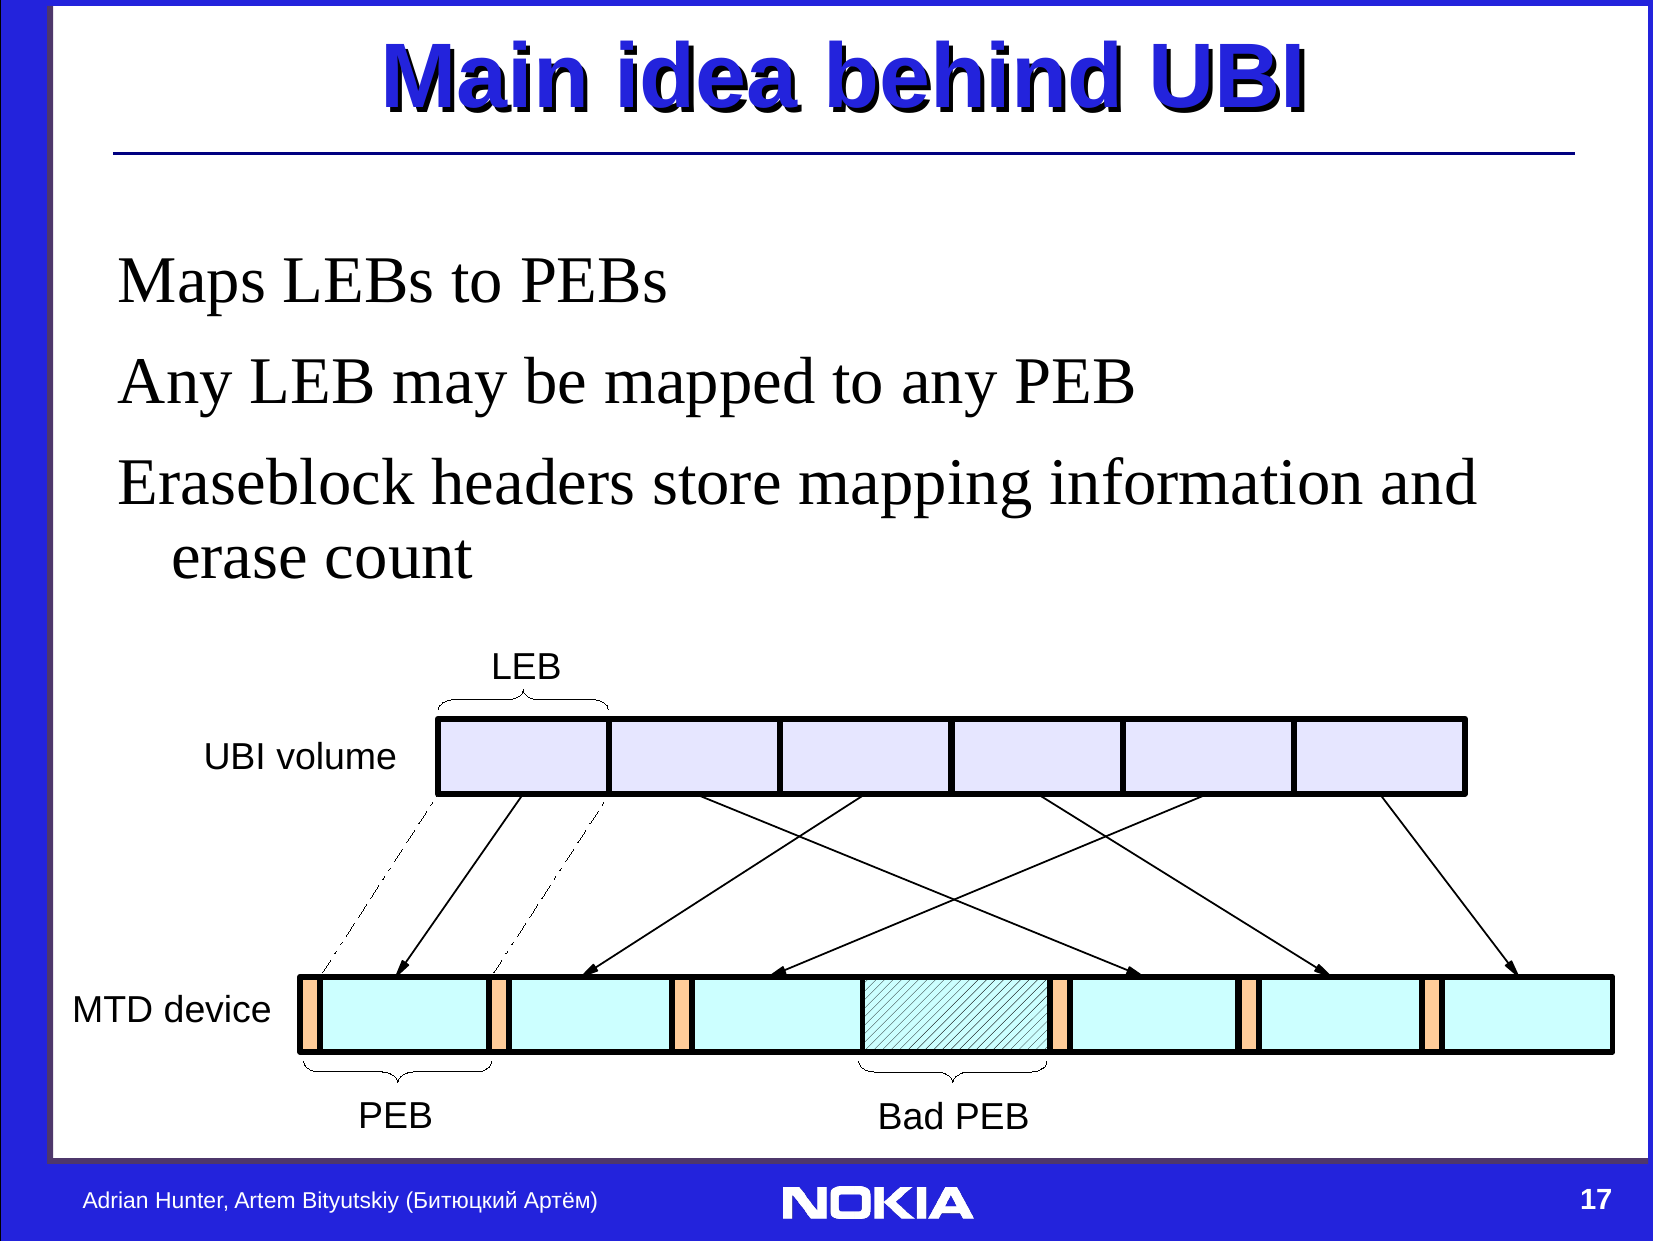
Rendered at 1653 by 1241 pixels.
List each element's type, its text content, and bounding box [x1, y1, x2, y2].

picture [783, 1186, 974, 1219]
text_box [437, 718, 1465, 794]
text_box MTD device [57, 981, 287, 1038]
text_box Bad PEB [862, 1087, 1045, 1145]
text_box [112, 1138, 601, 1209]
text_box [300, 976, 1613, 1052]
title Main idea behind UBI [100, 2, 1588, 151]
text_box UBI volume [188, 728, 413, 790]
text_box LEB [476, 638, 581, 696]
text_box PEB [343, 1087, 448, 1138]
list Maps LEBs to PEBs Any LEB may be mapped to any PEB Eraseblock headers store mapping information and erase count [100, 243, 1588, 621]
